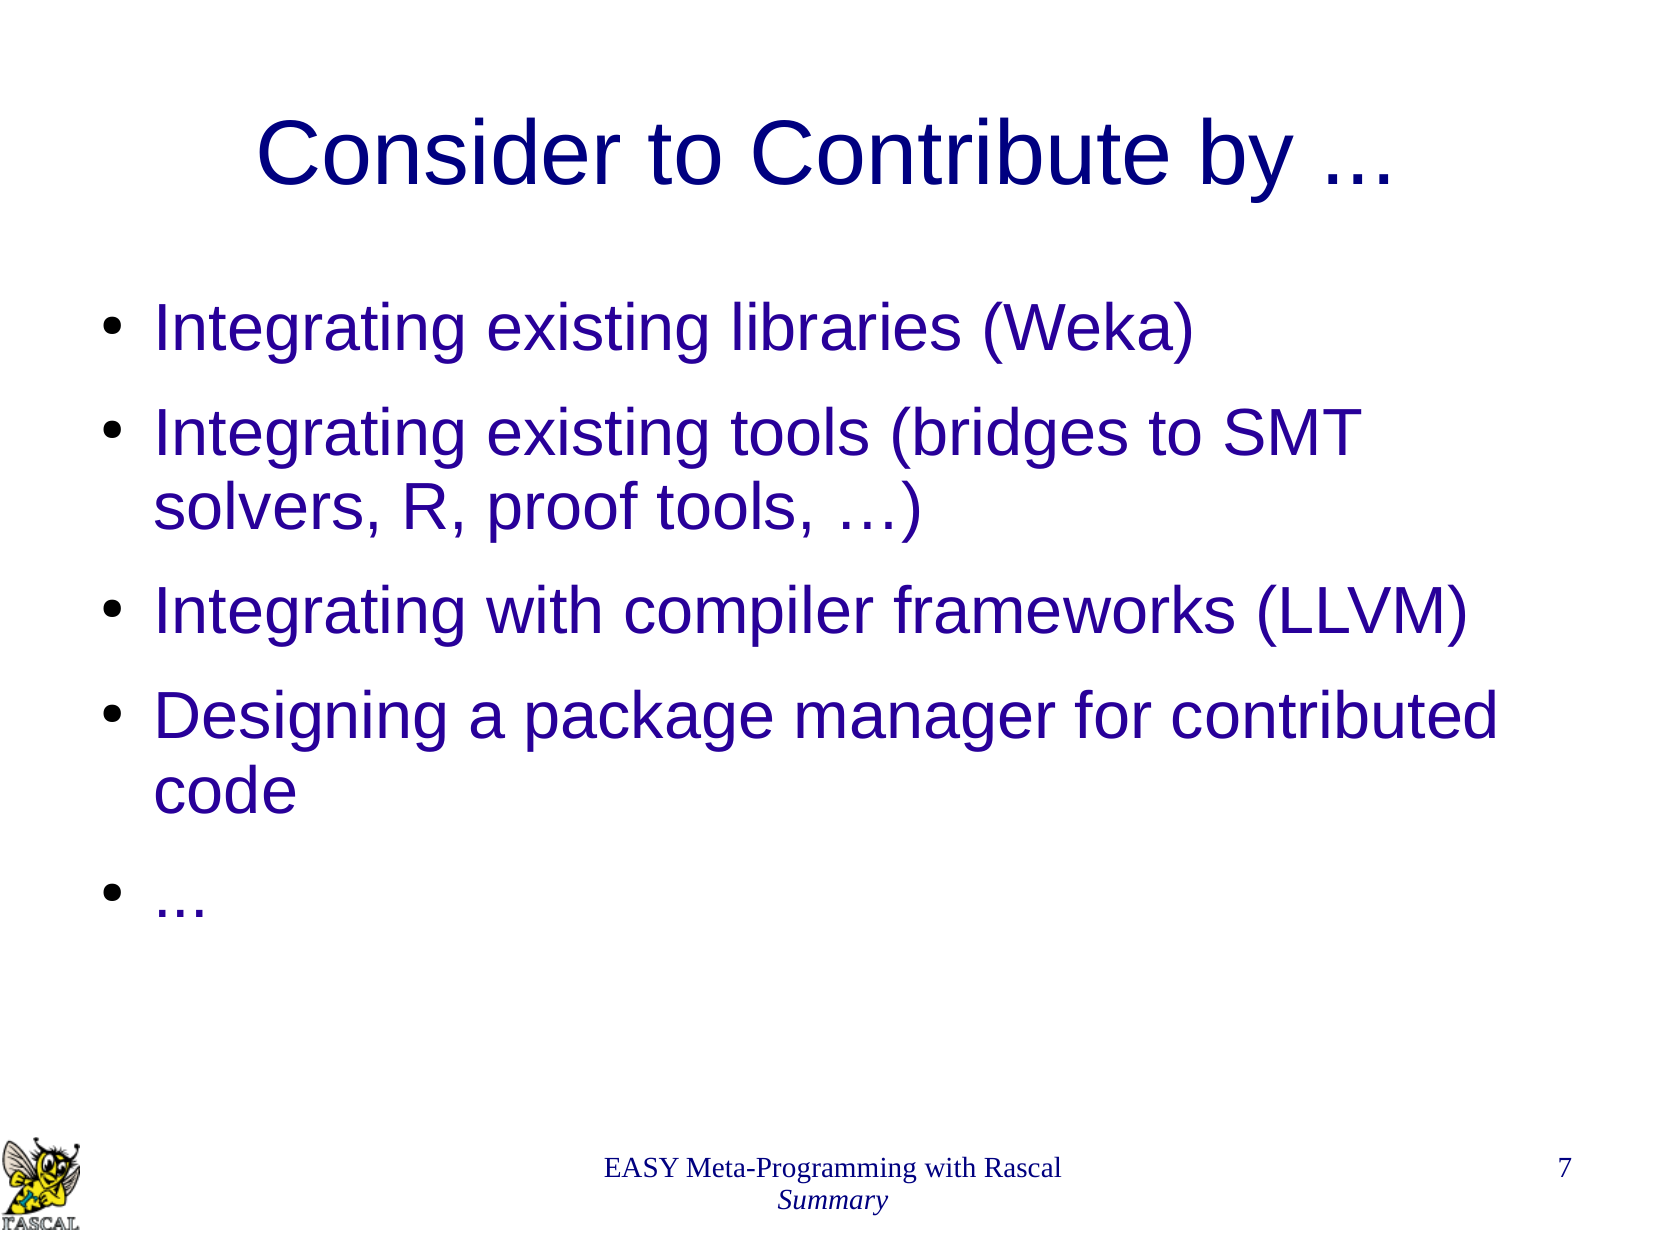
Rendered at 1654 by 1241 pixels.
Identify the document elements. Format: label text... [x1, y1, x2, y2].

picture [1, 1137, 80, 1230]
title Consider to Contribute by ... [82, 49, 1571, 257]
list Integrating existing libraries (Weka) Integrating existing tools (bridges to SMT solvers, R, proof tools, …) Integrating with compiler frameworks (LLVM) Designing a package manager for contributed code ... [82, 290, 1571, 1010]
